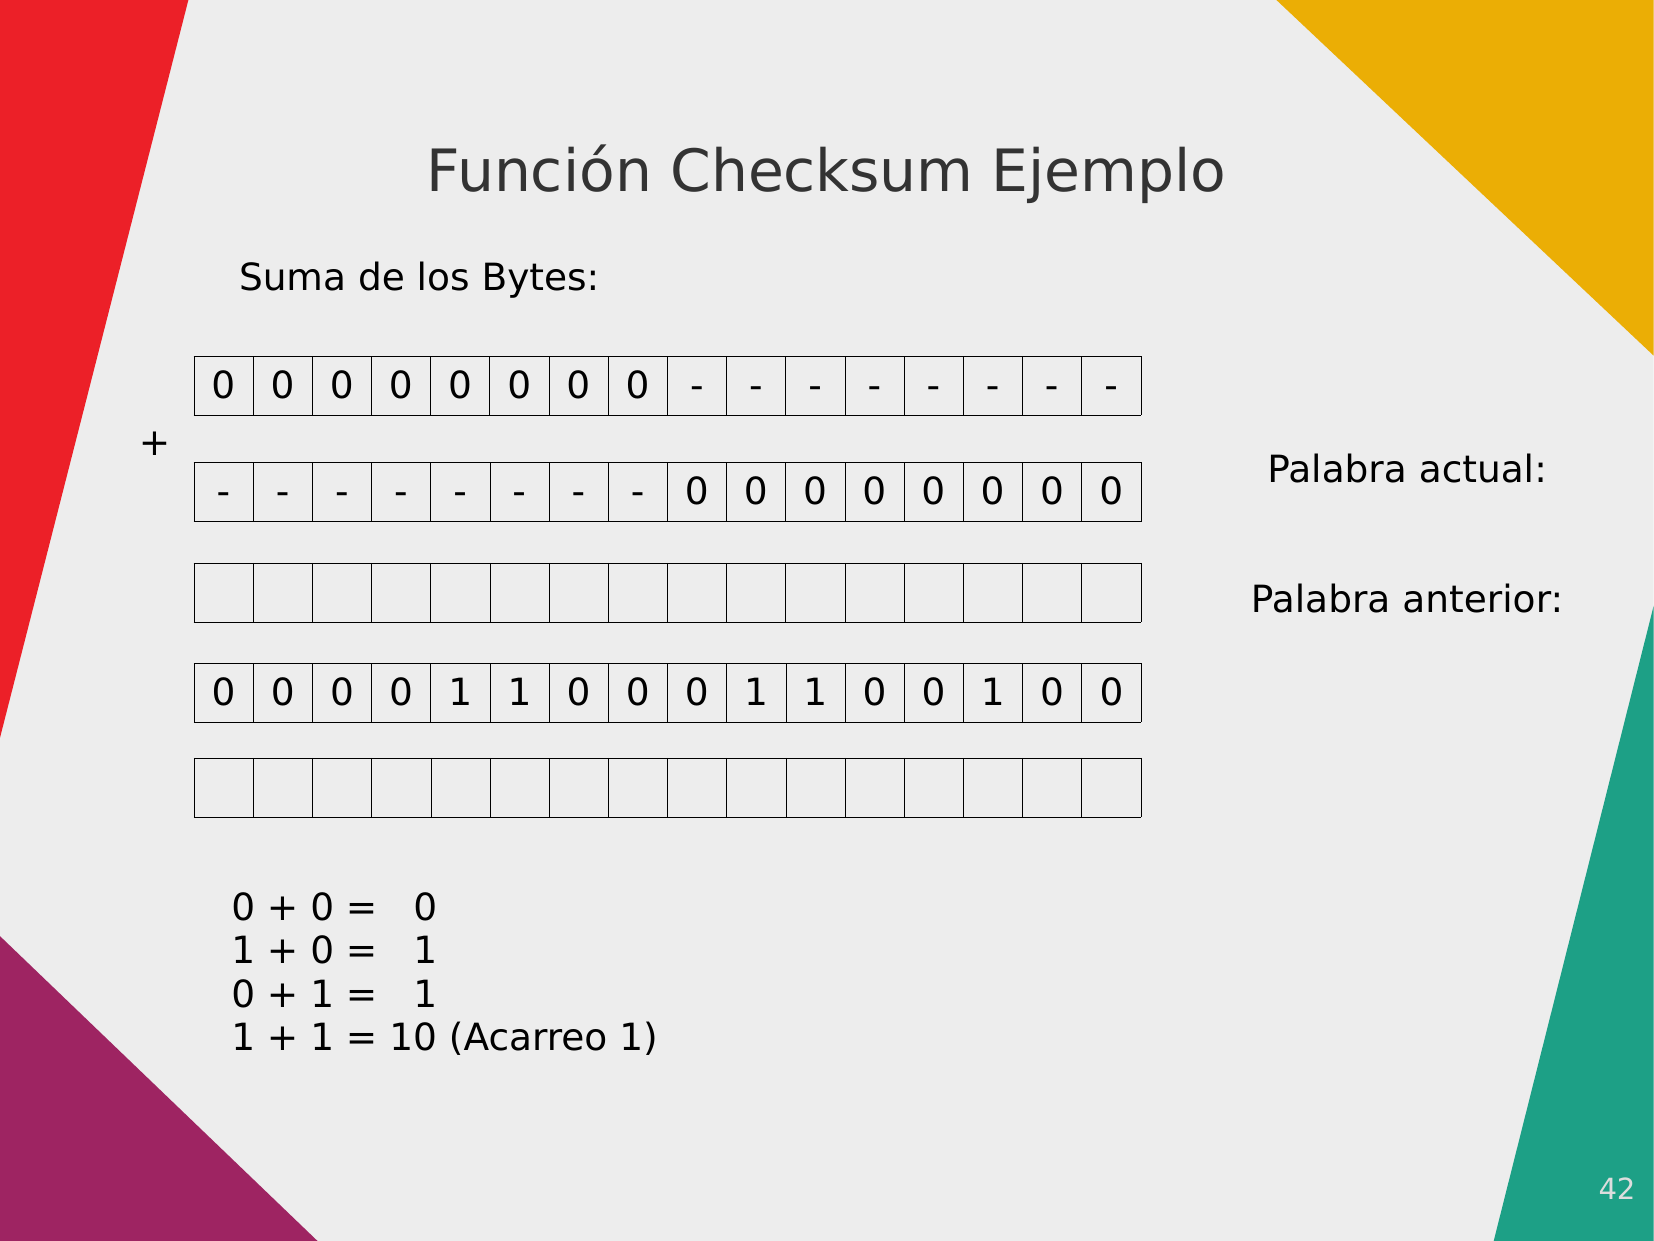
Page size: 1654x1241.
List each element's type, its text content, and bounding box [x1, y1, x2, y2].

table_header [431, 564, 490, 622]
table_header 0 [905, 664, 963, 722]
table_header [668, 564, 726, 622]
title Función Checksum Ejemplo [114, 73, 1539, 271]
table_header 0 [372, 664, 430, 722]
table_header 0 [490, 357, 549, 415]
table_header 0 [1023, 463, 1081, 521]
table_header 0 [195, 357, 253, 415]
table_header 1 [787, 664, 845, 722]
table_header [609, 564, 667, 622]
table_header [432, 759, 490, 817]
table_header - [195, 463, 253, 521]
table_header [1023, 759, 1081, 817]
table_header 1 [964, 664, 1022, 722]
table_header - [254, 463, 312, 521]
table_header 0 [668, 664, 726, 722]
table_header [550, 759, 608, 817]
table_header - [727, 357, 785, 415]
text_box Suma de los Bytes: [224, 248, 615, 307]
table_header 0 [372, 357, 430, 415]
table_header 0 [727, 463, 785, 521]
table_header [964, 564, 1022, 622]
table_header [668, 759, 726, 817]
table_header 0 [1082, 664, 1141, 722]
table_header [491, 564, 549, 622]
table_header 1 [431, 664, 490, 722]
table_header 0 [195, 664, 253, 722]
table_header [313, 759, 371, 817]
table_header [609, 759, 667, 817]
table_header - [550, 463, 608, 521]
table_header [313, 564, 371, 622]
table_header - [313, 463, 371, 521]
table_header - [491, 463, 549, 521]
table_header [254, 564, 312, 622]
table_header [195, 564, 253, 622]
table_header 0 [609, 664, 667, 722]
table_header - [431, 463, 490, 521]
table_header - [1023, 357, 1081, 415]
table_header [195, 759, 253, 817]
table_header 0 [431, 357, 489, 415]
table_header [727, 564, 785, 622]
text_box Palabra actual: Palabra anterior: [1196, 309, 1619, 977]
table_header 0 [313, 664, 371, 722]
table_header [1023, 564, 1081, 622]
table_header [1082, 759, 1141, 817]
table_header [786, 564, 845, 622]
table_header 0 [254, 357, 312, 415]
table_header 1 [727, 664, 786, 722]
table_header - [846, 357, 904, 415]
text_box 0 + 0 = 0 1 + 0 = 1 0 + 1 = 1 1 + 1 = 10 (Acarreo 1) [216, 877, 674, 1067]
table_header 0 [1023, 664, 1081, 722]
table_header - [1082, 357, 1141, 415]
table_header [846, 759, 904, 817]
table_header 0 [550, 357, 608, 415]
table_header 0 [254, 664, 312, 722]
table_header [846, 564, 904, 622]
table_header [1082, 564, 1141, 622]
table_header 0 [550, 664, 608, 722]
table_header - [905, 357, 963, 415]
table_header 0 [668, 463, 726, 521]
table_header 0 [846, 664, 904, 722]
table_header [787, 759, 845, 817]
table_header [964, 759, 1022, 817]
table_header 0 [609, 357, 667, 415]
table_header - [668, 357, 726, 415]
text_box + [124, 413, 186, 472]
table_header - [964, 357, 1022, 415]
table_header [491, 759, 549, 817]
table_header [727, 759, 786, 817]
table_header 0 [313, 357, 371, 415]
table_header 0 [786, 463, 845, 521]
table_header 0 [846, 463, 904, 521]
table_header - [372, 463, 430, 521]
table_header - [609, 463, 667, 521]
table_header [372, 759, 431, 817]
table_header [905, 759, 963, 817]
table_header [254, 759, 312, 817]
table_header 0 [964, 463, 1022, 521]
table_header - [786, 357, 845, 415]
table_header 1 [491, 664, 549, 722]
table_header [905, 564, 963, 622]
table_header 0 [905, 463, 963, 521]
table_header [550, 564, 608, 622]
table_header [372, 564, 430, 622]
table_header 0 [1082, 463, 1141, 521]
